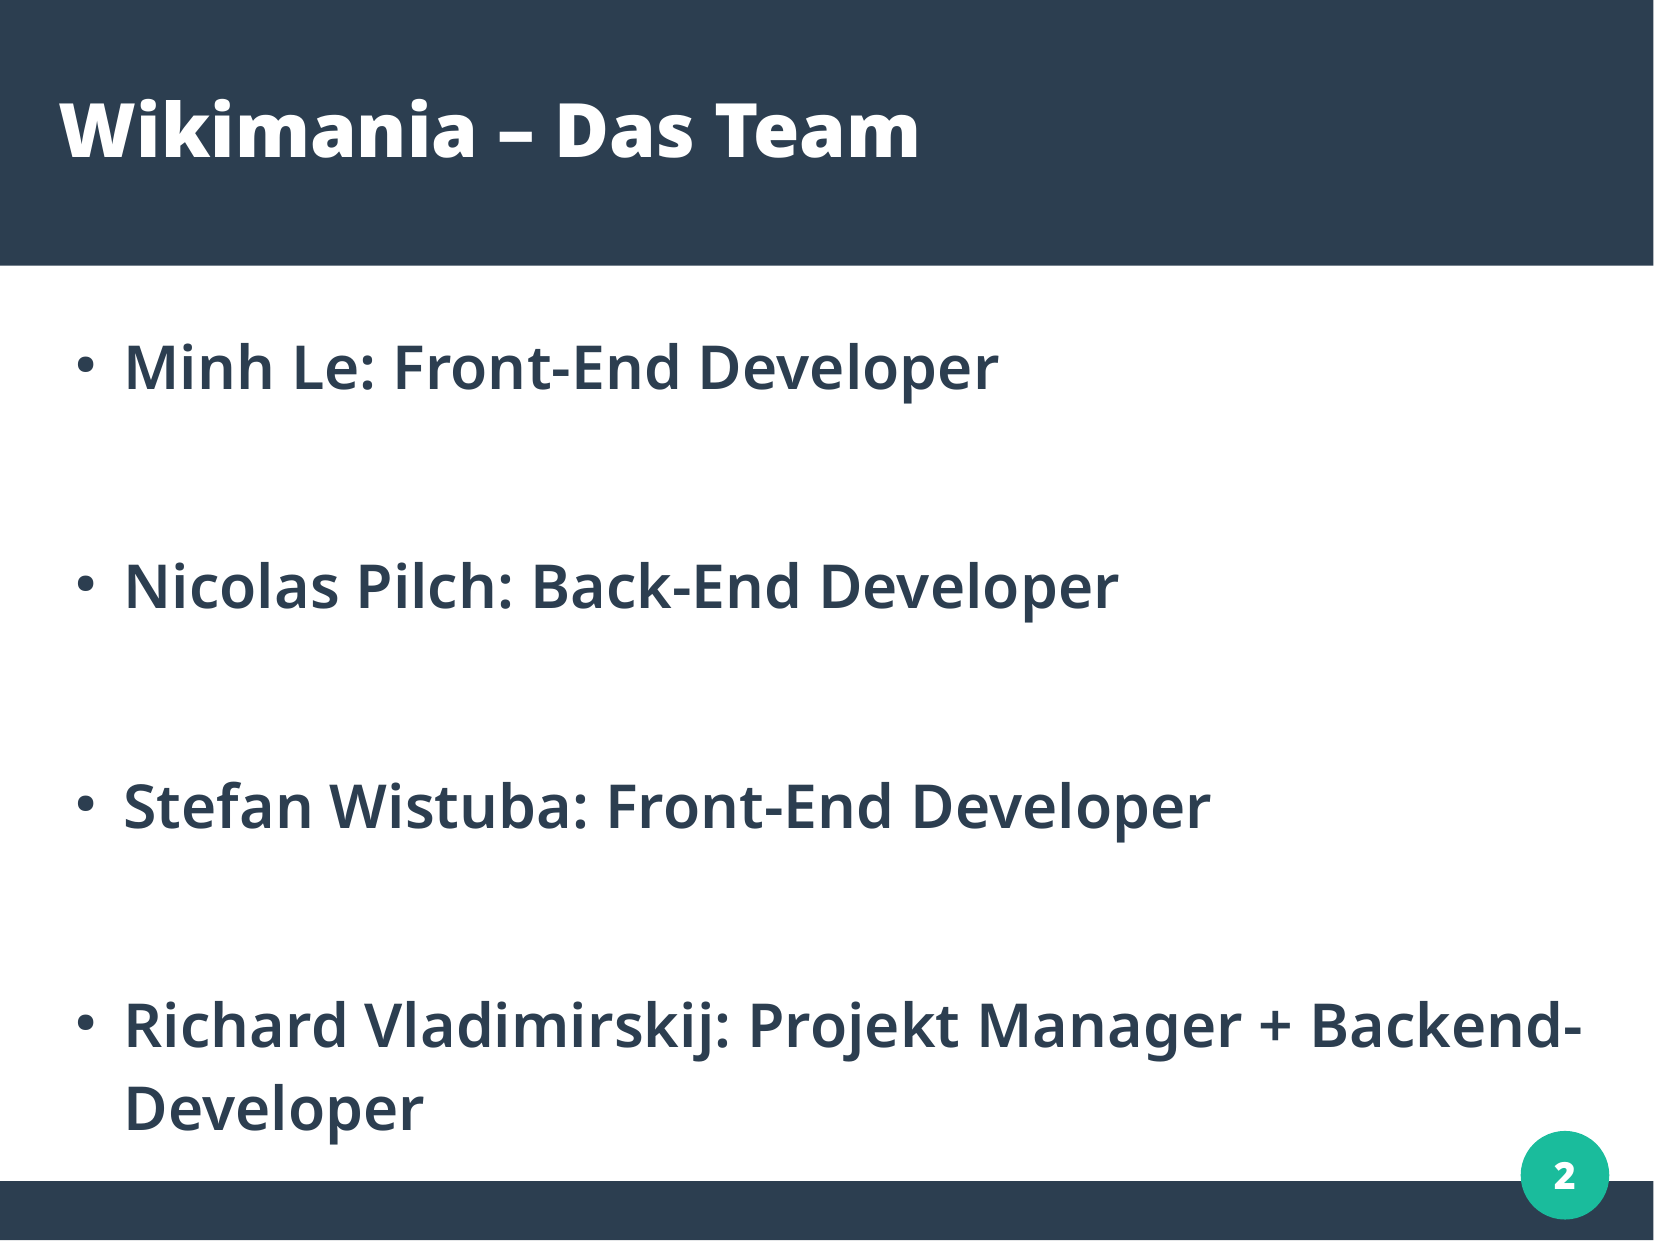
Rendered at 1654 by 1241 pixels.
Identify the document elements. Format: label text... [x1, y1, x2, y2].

list Minh Le: Front-End Developer Nicolas Pilch: Back-End Developer Stefan Wistuba: Front-End Developer Richard Vladimirskij: Projekt Manager + Backend-Developer [59, 324, 1595, 1152]
title Wikimania – Das Team [59, 49, 1595, 207]
